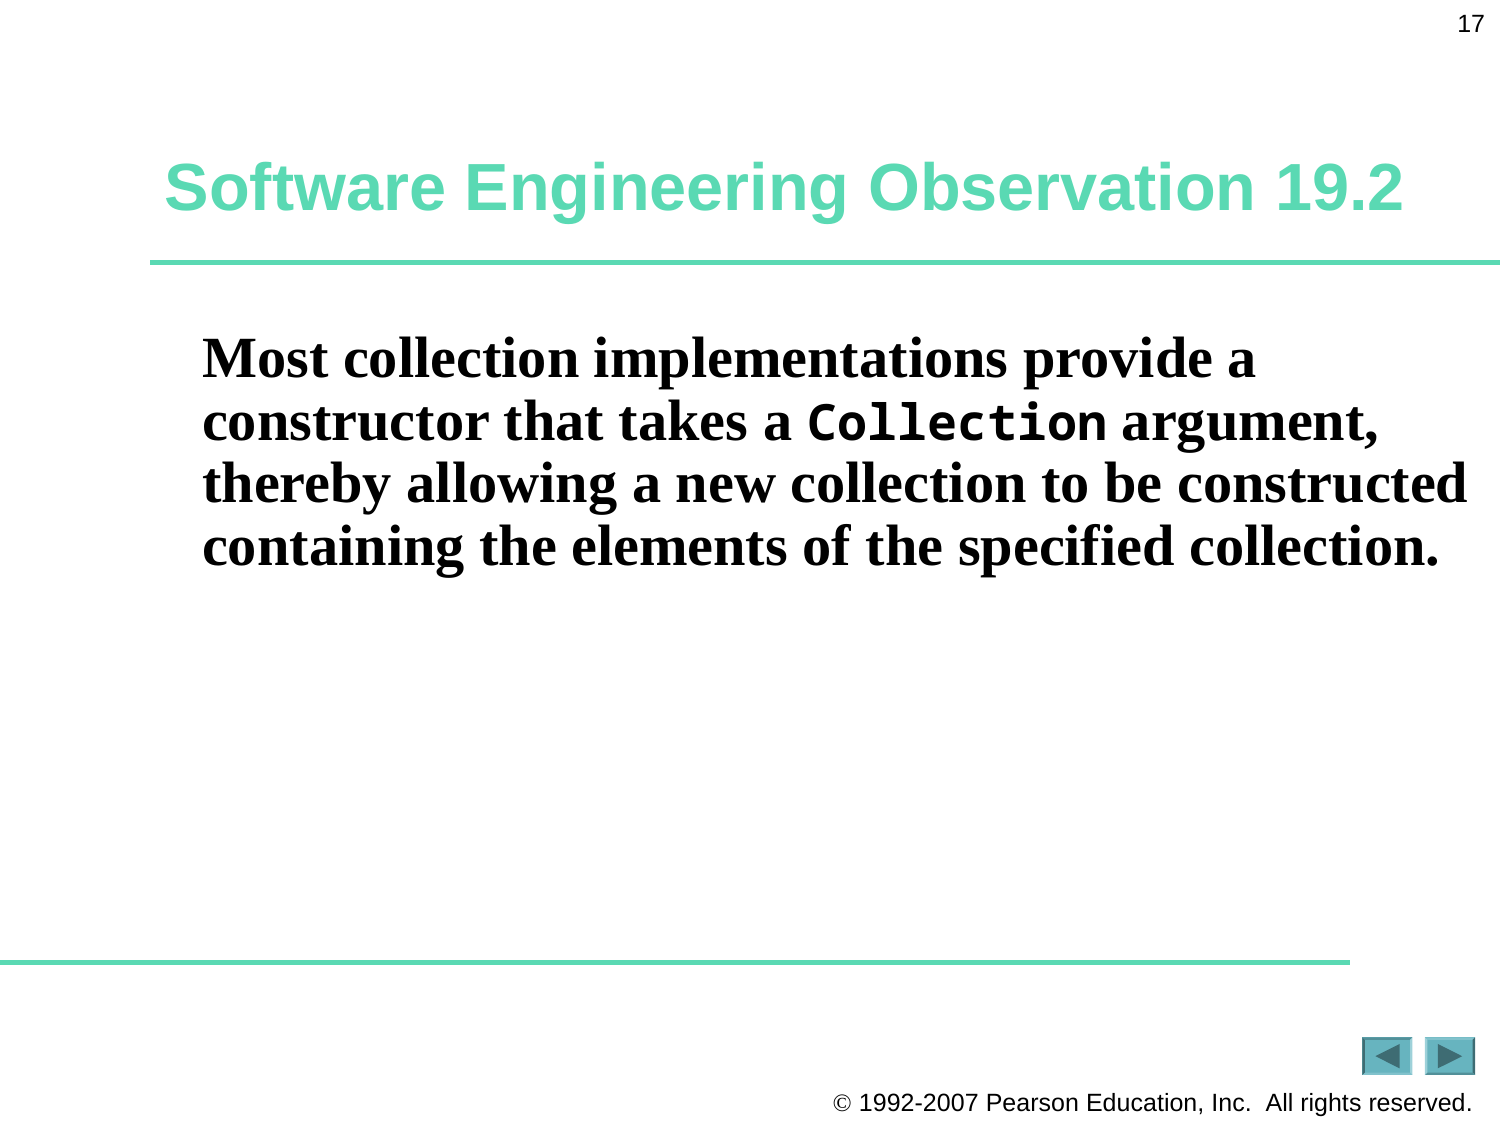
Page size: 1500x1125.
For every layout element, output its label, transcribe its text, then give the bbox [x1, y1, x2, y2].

text_box <number> [1149, 0, 1500, 79]
title Software Engineering Observation 19.2 [149, 112, 1425, 263]
list Most collection implementations provide a constructor that takes a Collection argument, thereby allowing a new collection to be constructed containing the elements of the specified collection. [187, 287, 1500, 618]
